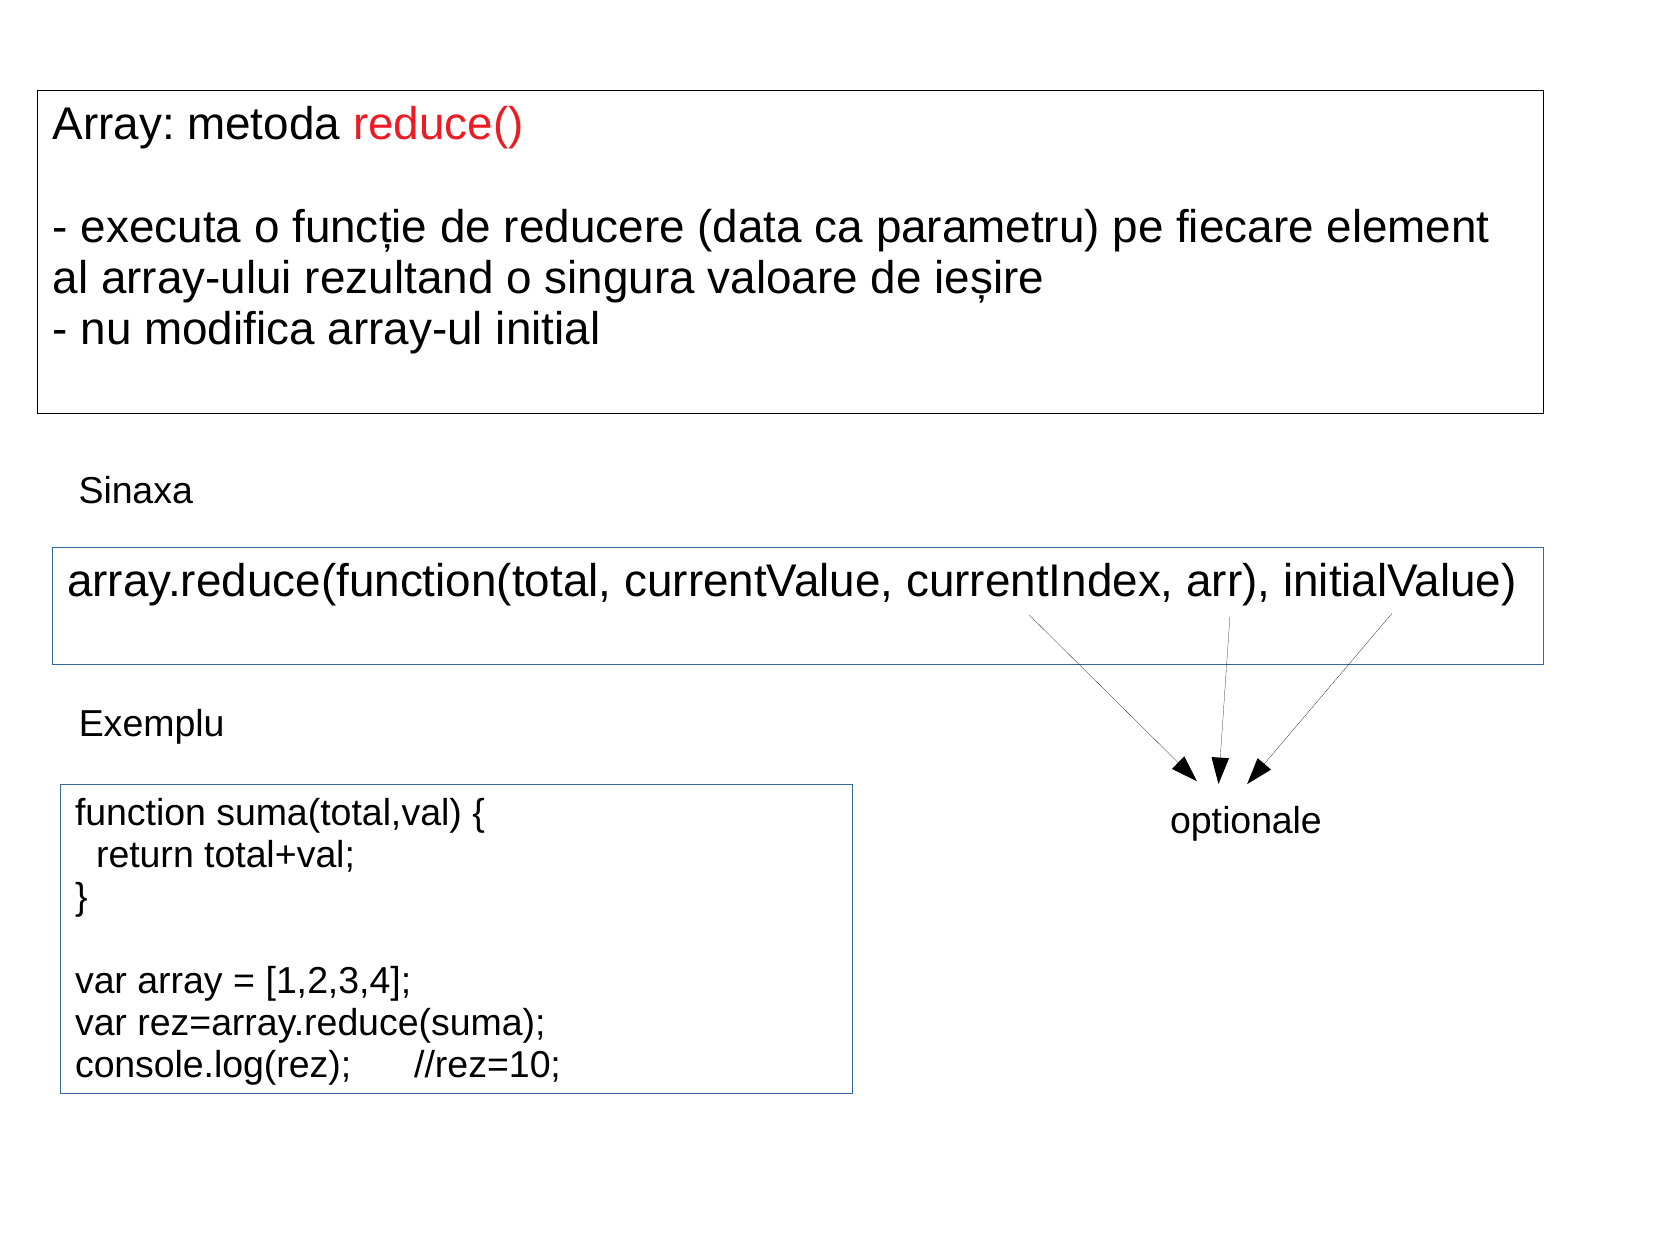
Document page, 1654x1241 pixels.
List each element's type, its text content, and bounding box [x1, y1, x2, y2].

text_box Sinaxa [63, 462, 208, 520]
text_box function suma(total,val) { return total+val; } var array = [1,2,3,4]; var rez=array.reduce(suma); console.log(rez); //rez=10; [60, 784, 853, 1094]
text_box optionale [1155, 791, 1337, 849]
text_box Exemplu [64, 694, 240, 752]
text_box array.reduce(function(total, currentValue, currentIndex, arr), initialValue) [52, 547, 1544, 665]
text_box Array: metoda reduce() - executa o funcție de reducere (data ca parametru) pe fiecare element al array-ului rezultand o singura valoare de ieșire - nu modifica array-ul initial [37, 90, 1544, 414]
